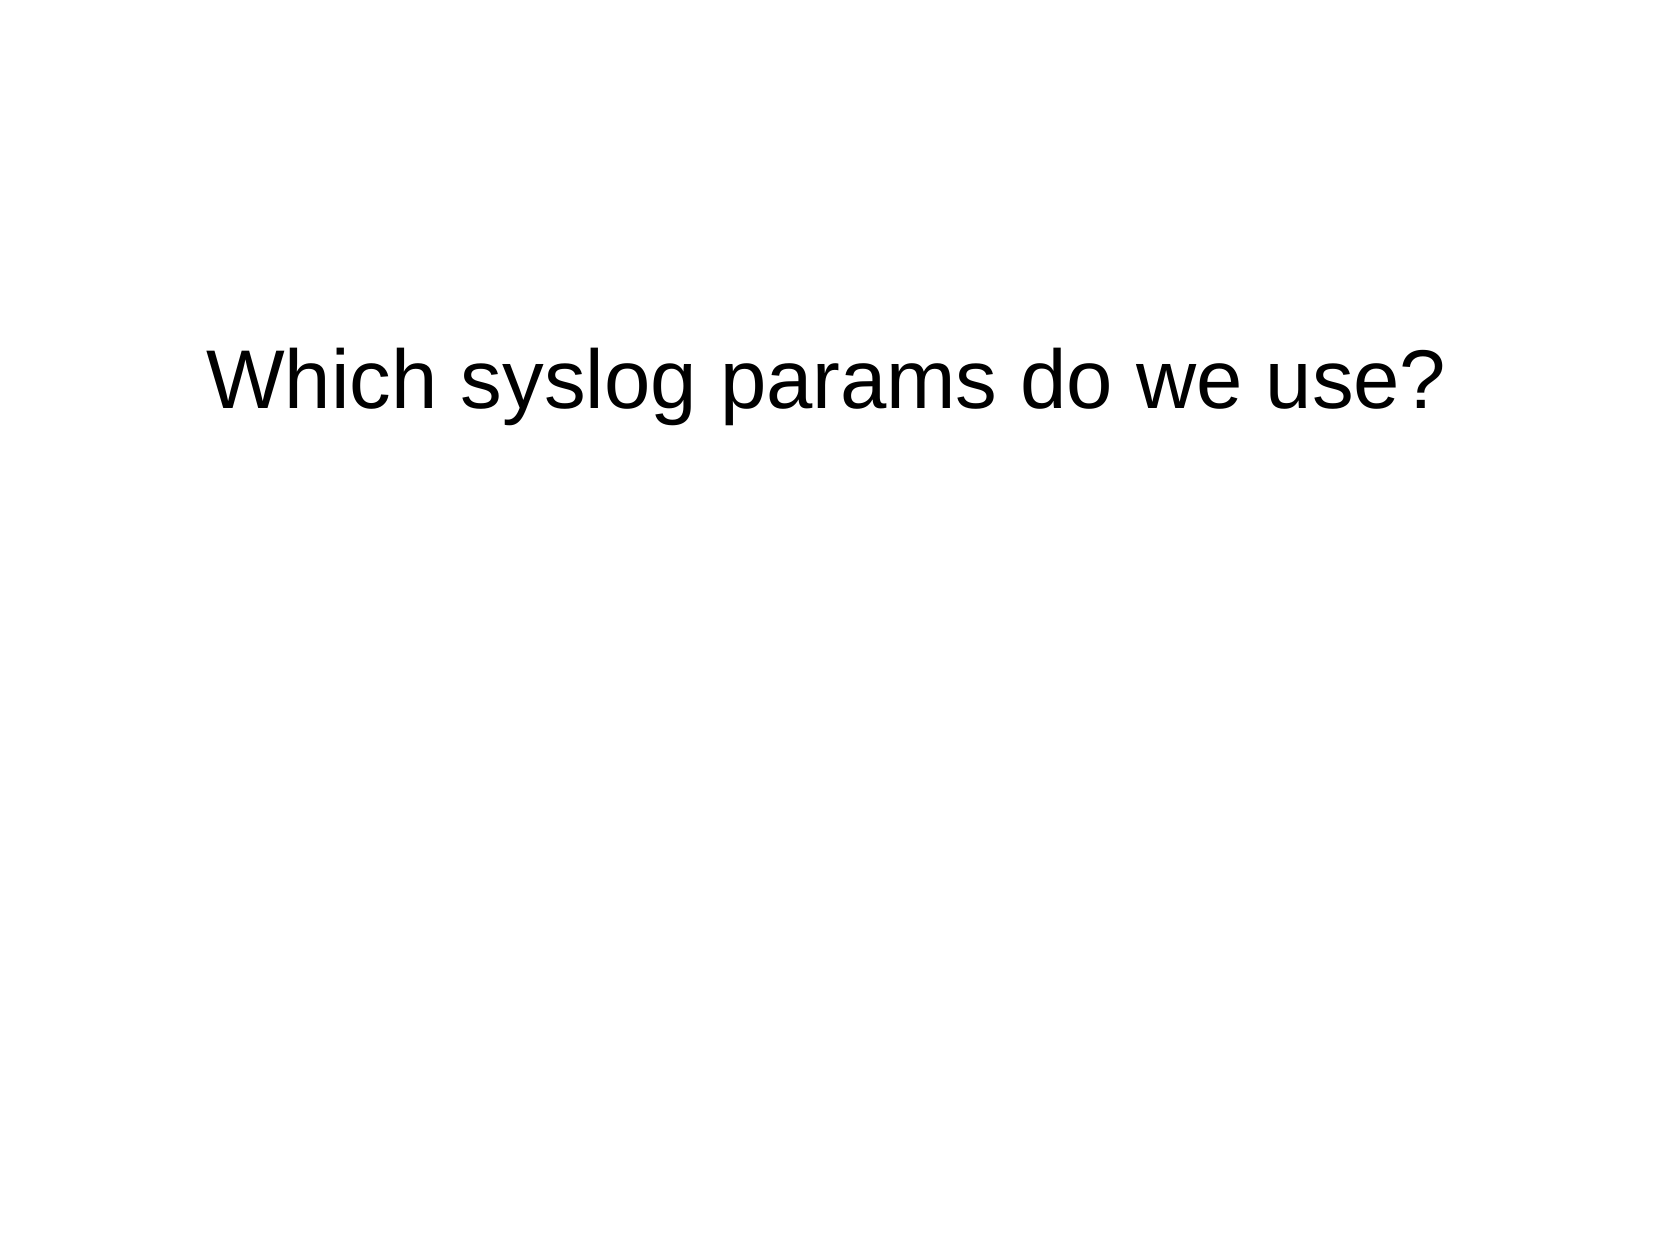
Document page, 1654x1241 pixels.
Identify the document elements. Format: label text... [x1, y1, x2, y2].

subtitle Which syslog params do we use? [82, 49, 1571, 1010]
